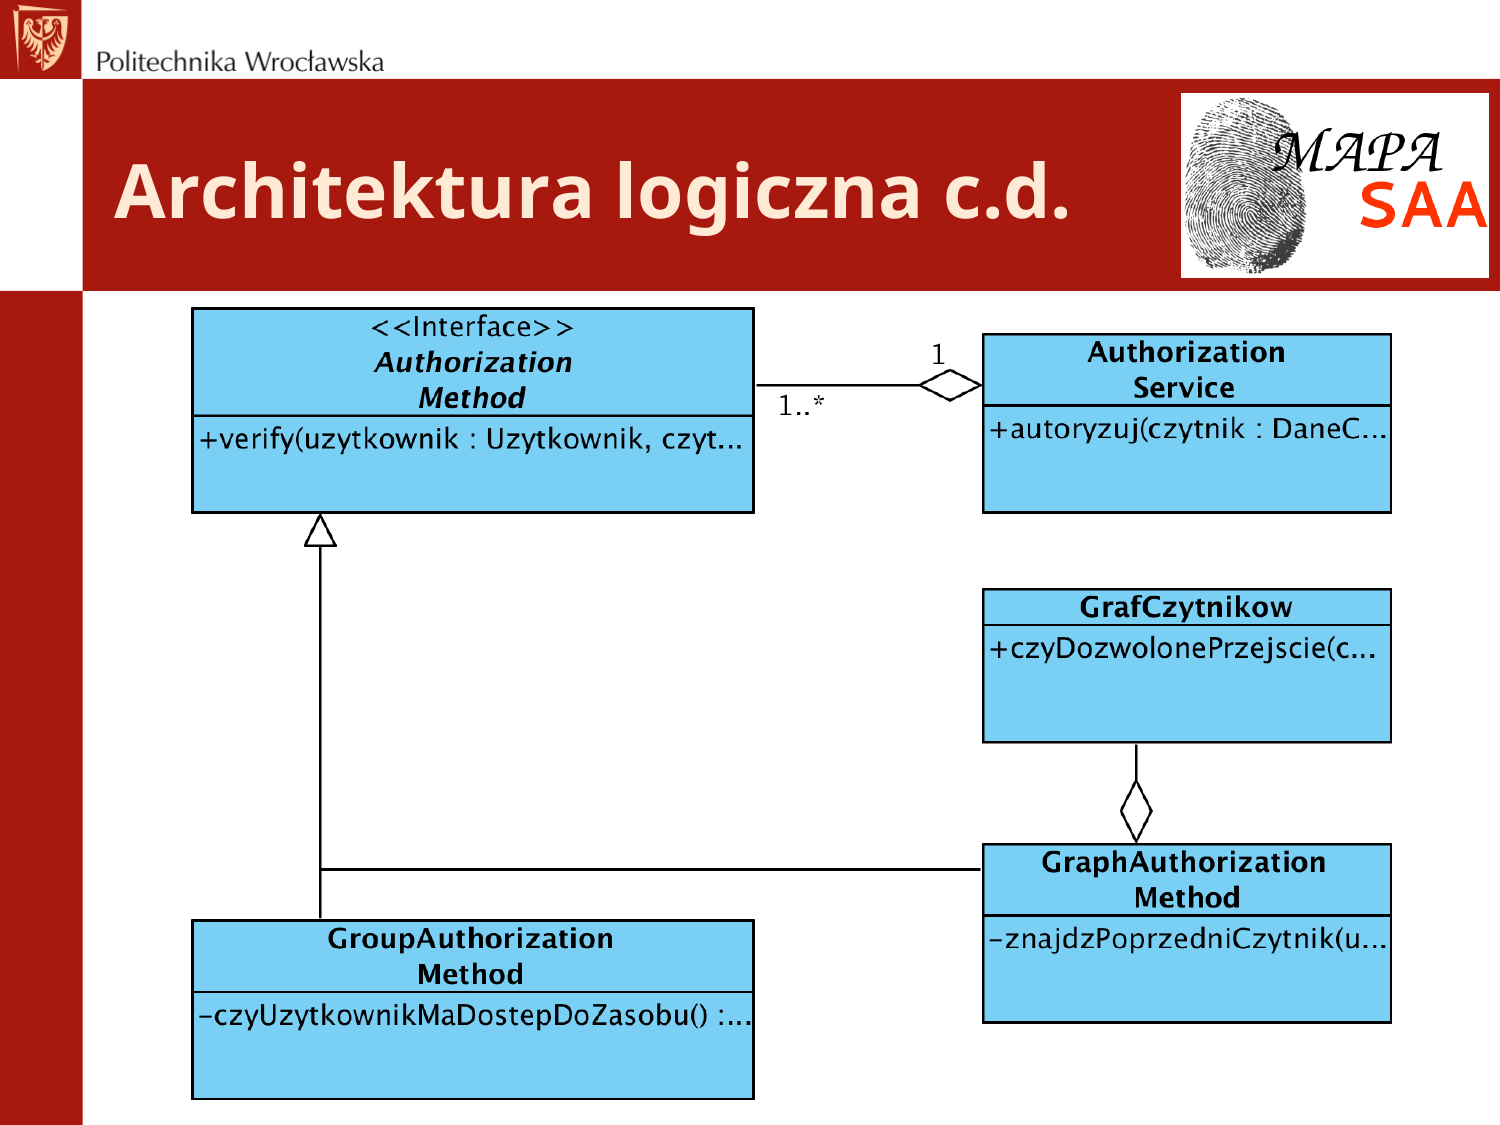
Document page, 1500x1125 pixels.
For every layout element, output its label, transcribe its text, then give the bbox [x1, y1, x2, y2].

picture [0, 0, 384, 79]
picture [1181, 93, 1489, 278]
picture [191, 307, 1392, 1100]
title Architektura logiczna c.d. [100, 90, 1483, 287]
